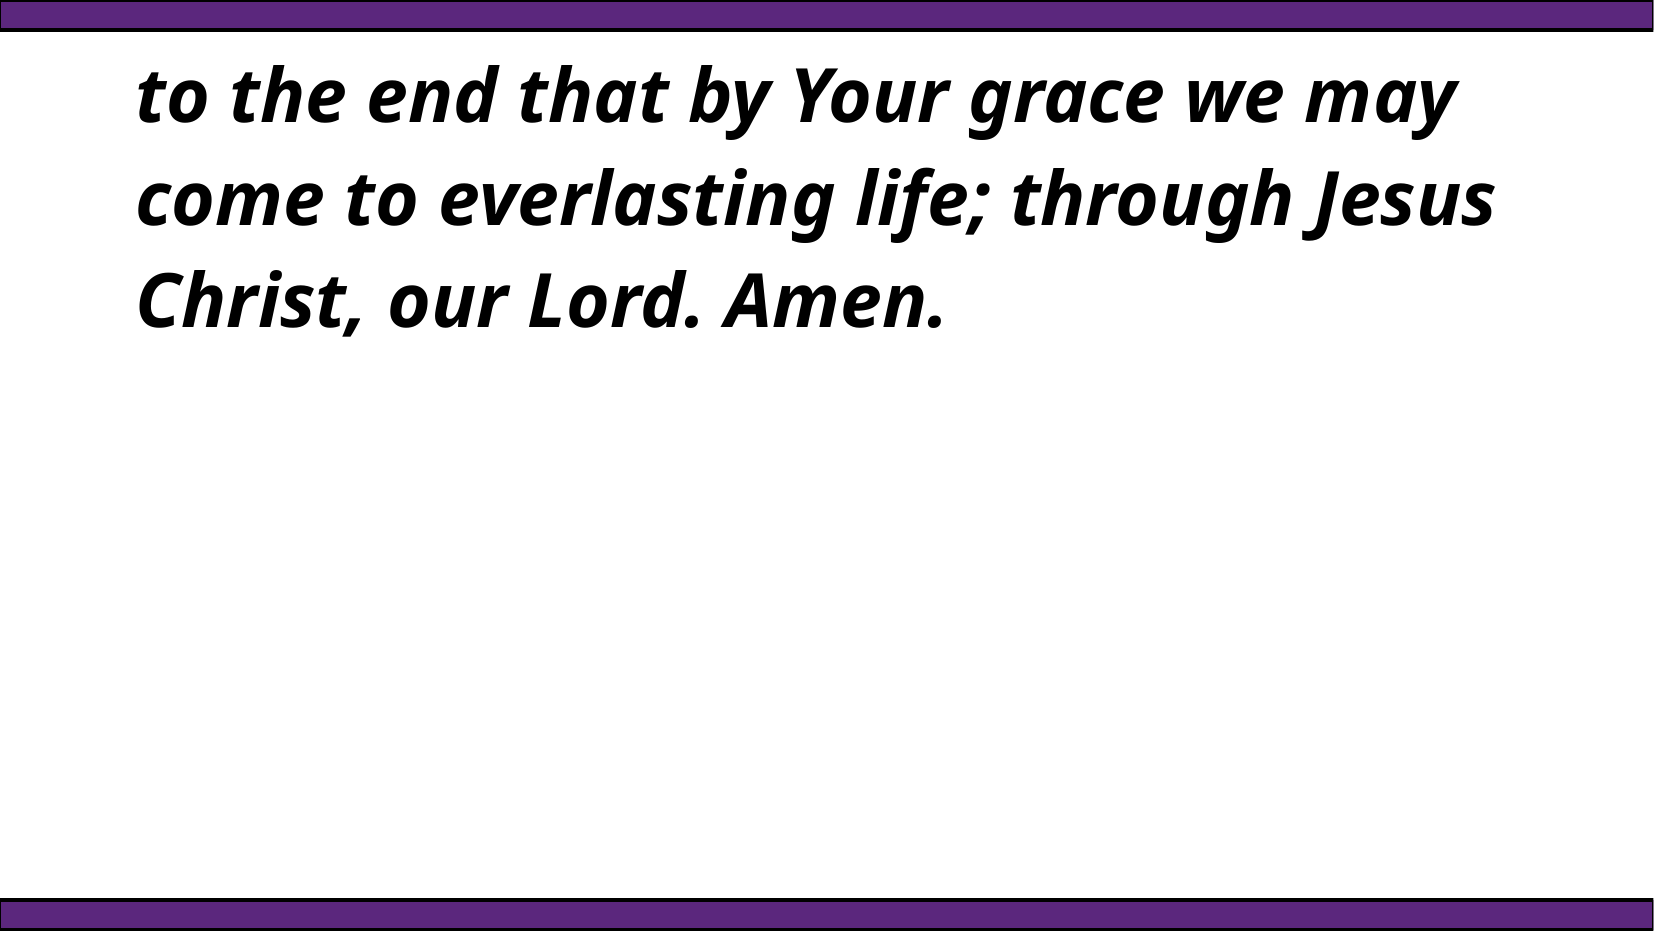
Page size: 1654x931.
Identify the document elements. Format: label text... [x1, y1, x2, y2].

text_box to the end that by Your grace we may come to everlasting life; through Jesus Christ, our Lord. Amen. [41, 35, 1587, 350]
text_box [0, 900, 1654, 931]
text_box [0, 0, 1654, 31]
